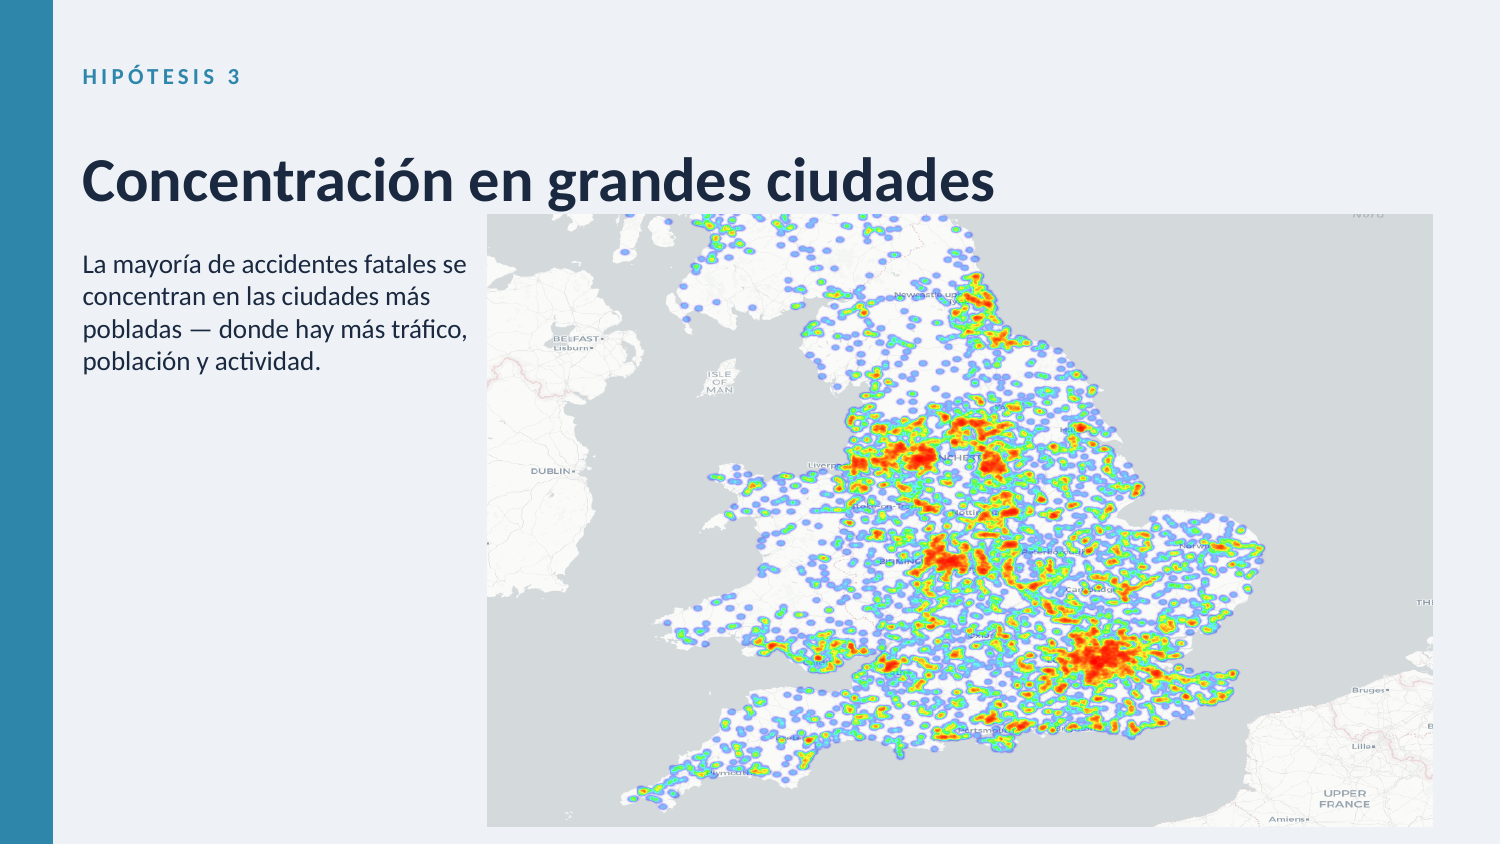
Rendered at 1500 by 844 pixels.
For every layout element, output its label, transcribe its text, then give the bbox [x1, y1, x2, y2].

text_box HIPÓTESIS 3 [82, 41, 1433, 110]
text_box La mayoría de accidentes fatales se concentran en las ciudades más pobladas — donde hay más tráfico, población y actividad. [82, 262, 487, 360]
text_box [0, 0, 53, 844]
text_box Concentración en grandes ciudades [82, 116, 1433, 237]
picture [487, 214, 1433, 827]
